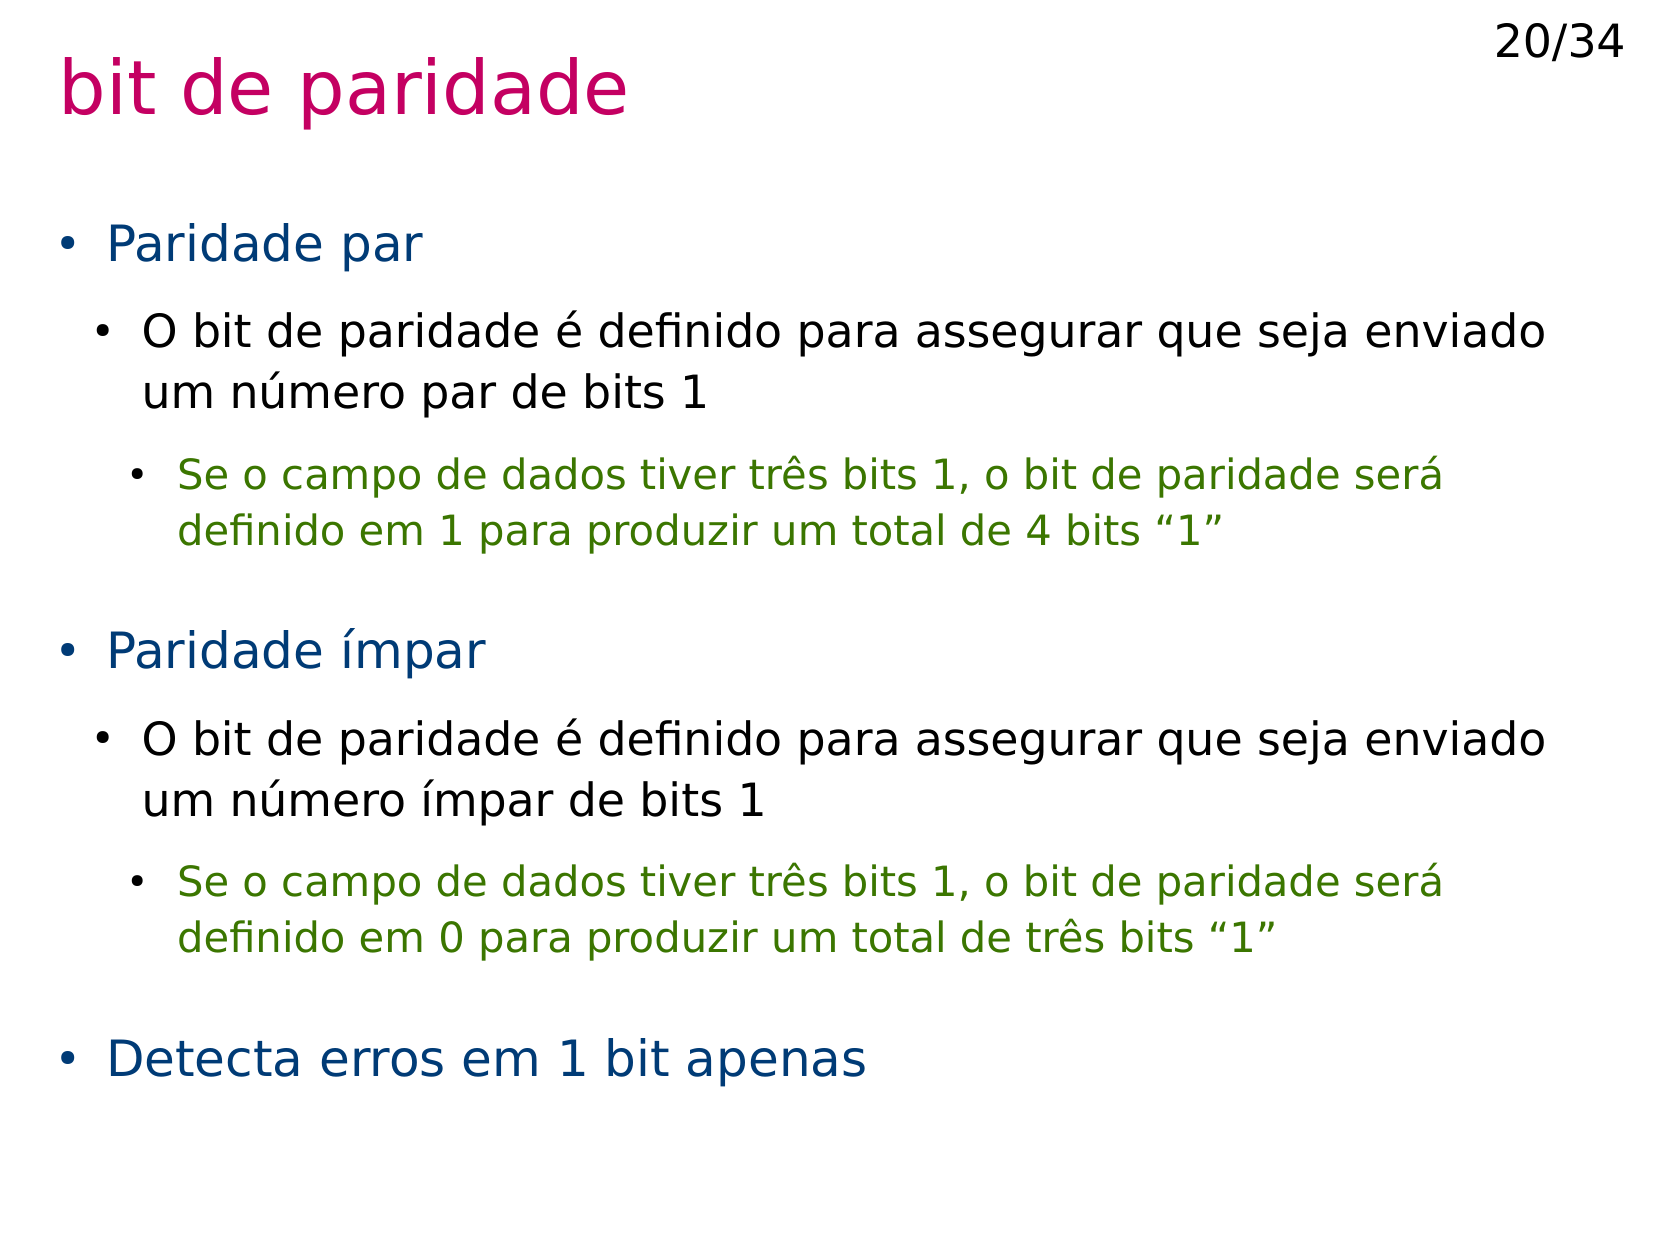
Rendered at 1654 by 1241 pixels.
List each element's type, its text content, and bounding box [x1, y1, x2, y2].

title bit de paridade [59, 29, 1625, 148]
list Paridade par O bit de paridade é definido para assegurar que seja enviado um número par de bits 1 Se o campo de dados tiver três bits 1, o bit de paridade será definido em 1 para produzir um total de 4 bits “1” Paridade ímpar O bit de paridade é definido para assegurar que seja enviado um número ímpar de bits 1 Se o campo de dados tiver três bits 1, o bit de paridade será definido em 0 para produzir um total de três bits “1” Detecta erros em 1 bit apenas [59, 206, 1625, 1211]
